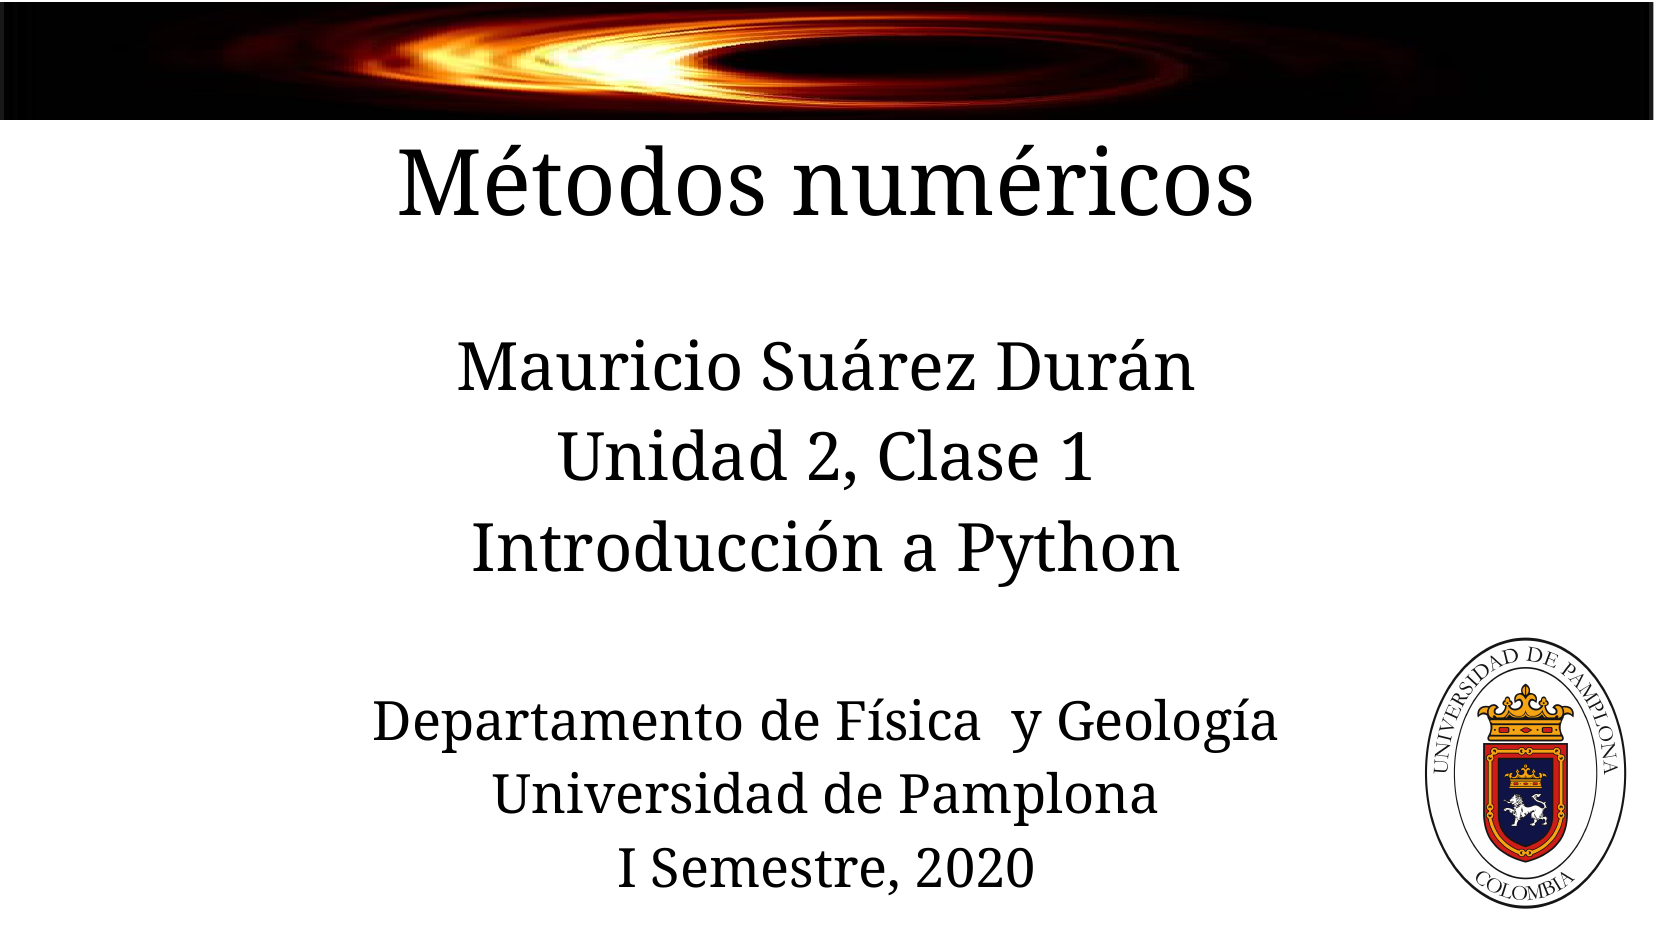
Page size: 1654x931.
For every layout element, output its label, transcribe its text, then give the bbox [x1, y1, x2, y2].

subtitle Mauricio Suárez Durán Unidad 2, Clase 1 Introducción a Python Departamento de Física y Geología Universidad de Pamplona I Semestre, 2020 [82, 341, 1571, 882]
title Métodos numéricos [82, 121, 1571, 258]
picture [0, 2, 1654, 121]
picture [1415, 629, 1636, 918]
